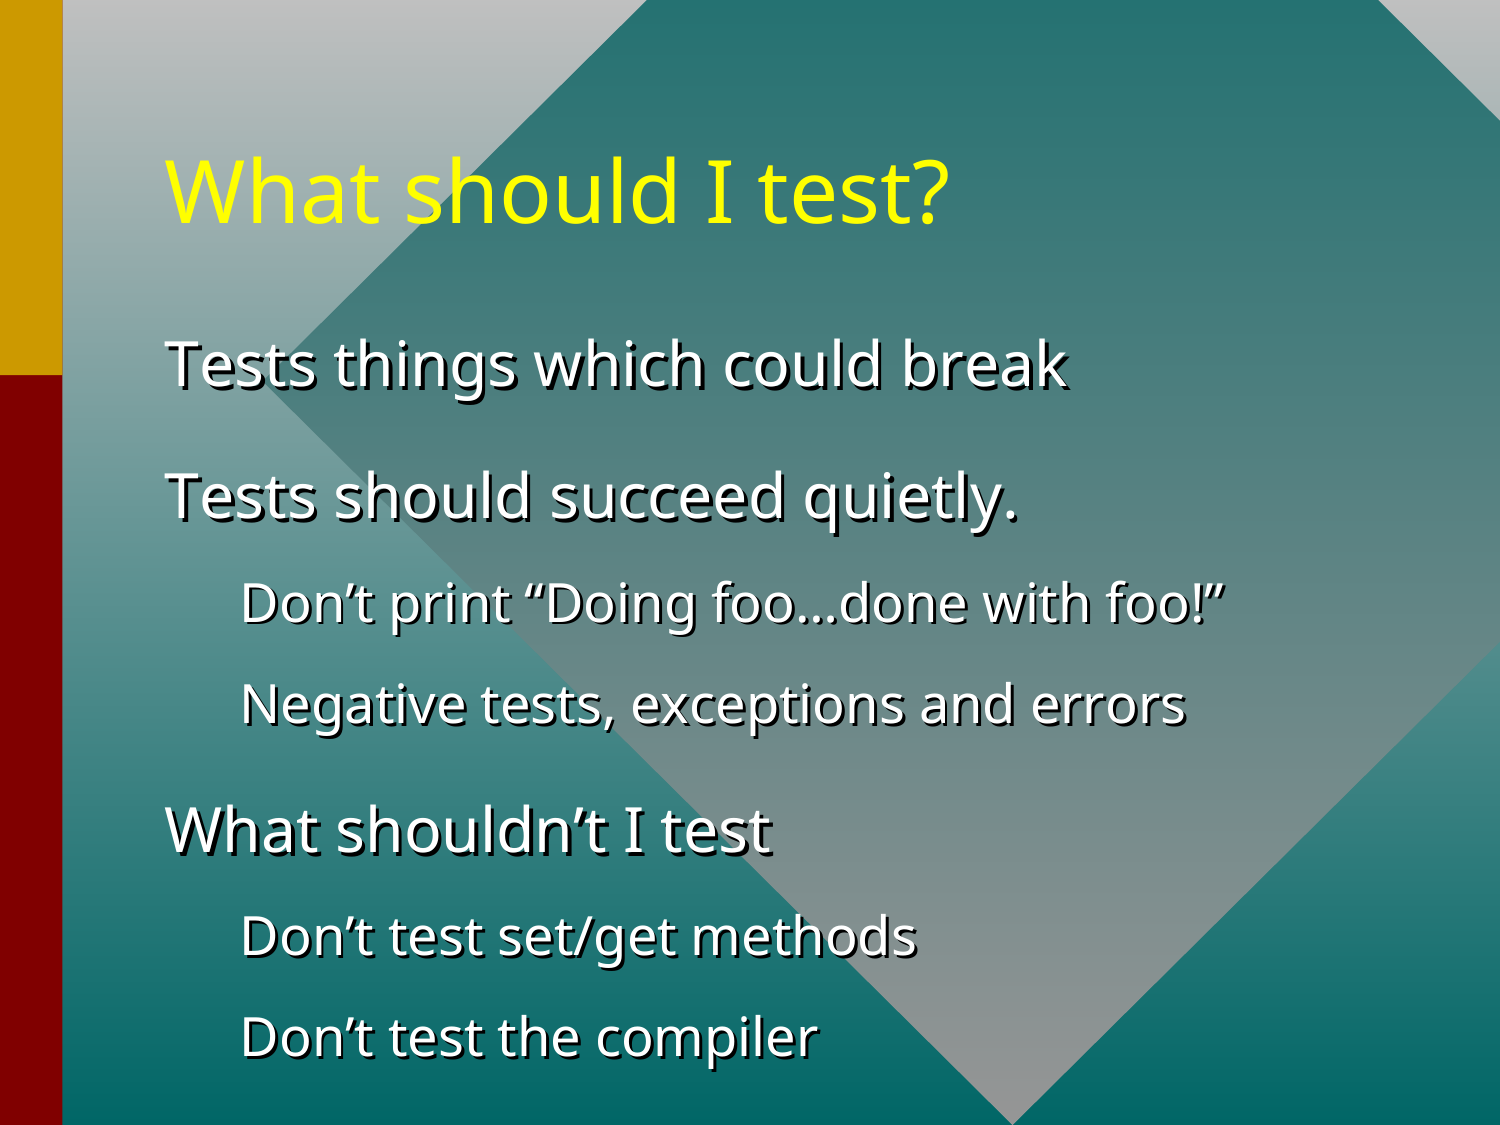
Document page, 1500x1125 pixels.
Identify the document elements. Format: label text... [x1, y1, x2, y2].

title What should I test? [150, 99, 1351, 288]
list Tests things which could break Tests should succeed quietly. Don’t print “Doing foo…done with foo!” Negative tests, exceptions and errors What shouldn’t I test Don’t test set/get methods Don’t test the compiler [149, 312, 1388, 1015]
